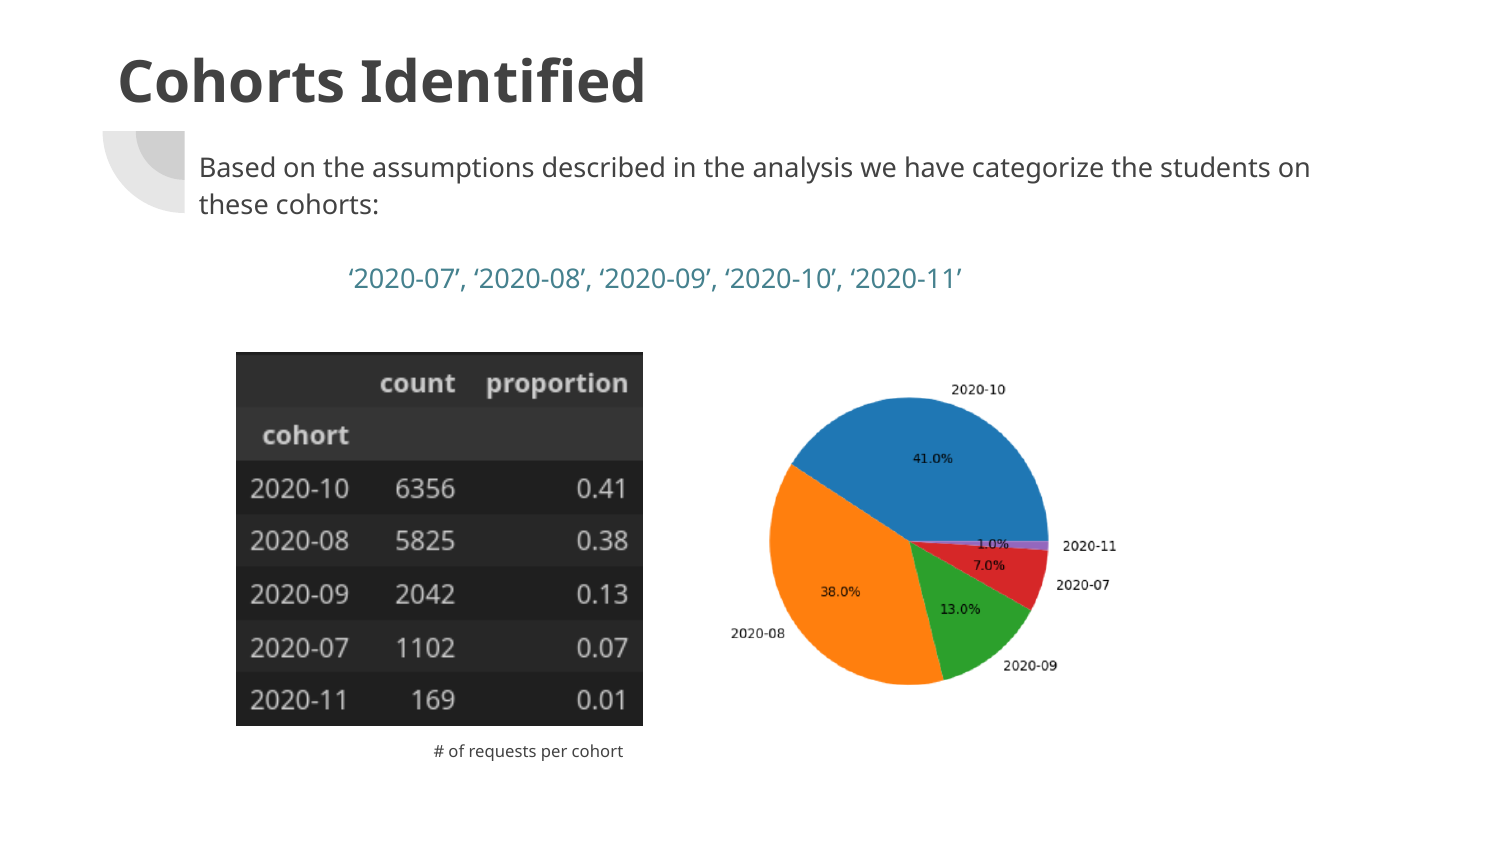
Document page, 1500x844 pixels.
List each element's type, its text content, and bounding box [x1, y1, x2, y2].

picture [721, 352, 1123, 726]
picture [236, 352, 643, 726]
list Based on the assumptions described in the analysis we have categorize the students on these cohorts: ‘2020-07’, ‘2020-08’, ‘2020-09’, ‘2020-10’, ‘2020-11’ [183, 130, 1337, 776]
title Cohorts Identified [102, 29, 1256, 194]
text_box # of requests per cohort [397, 725, 639, 776]
